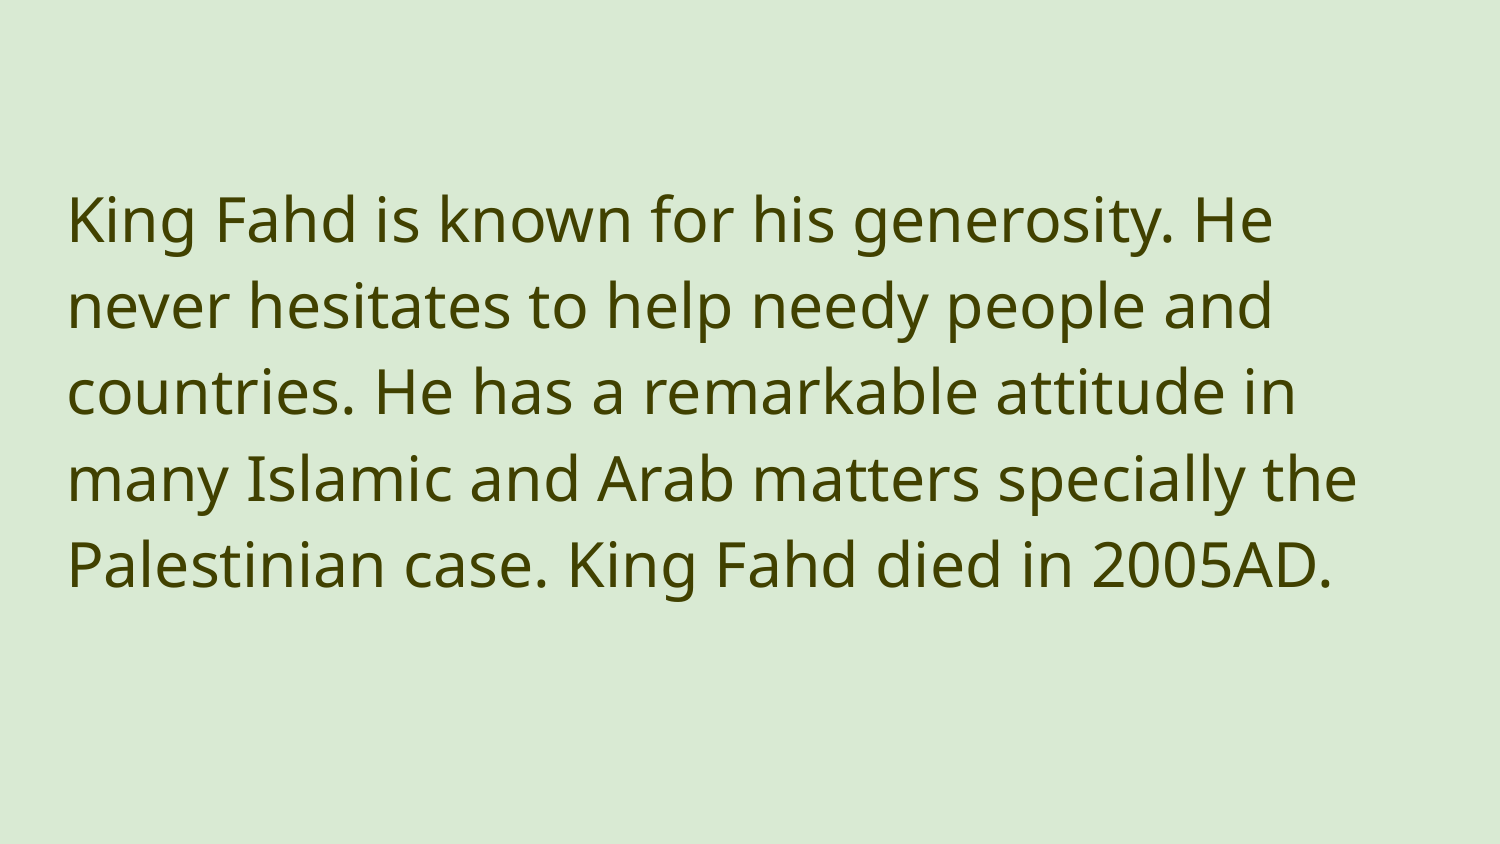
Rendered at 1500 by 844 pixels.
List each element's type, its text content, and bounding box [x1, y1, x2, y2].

title King Fahd is known for his generosity. He never hesitates to help needy people and countries. He has a remarkable attitude in many Islamic and Arab matters specially the Palestinian case. King Fahd died in 2005AD. [51, 352, 1449, 491]
